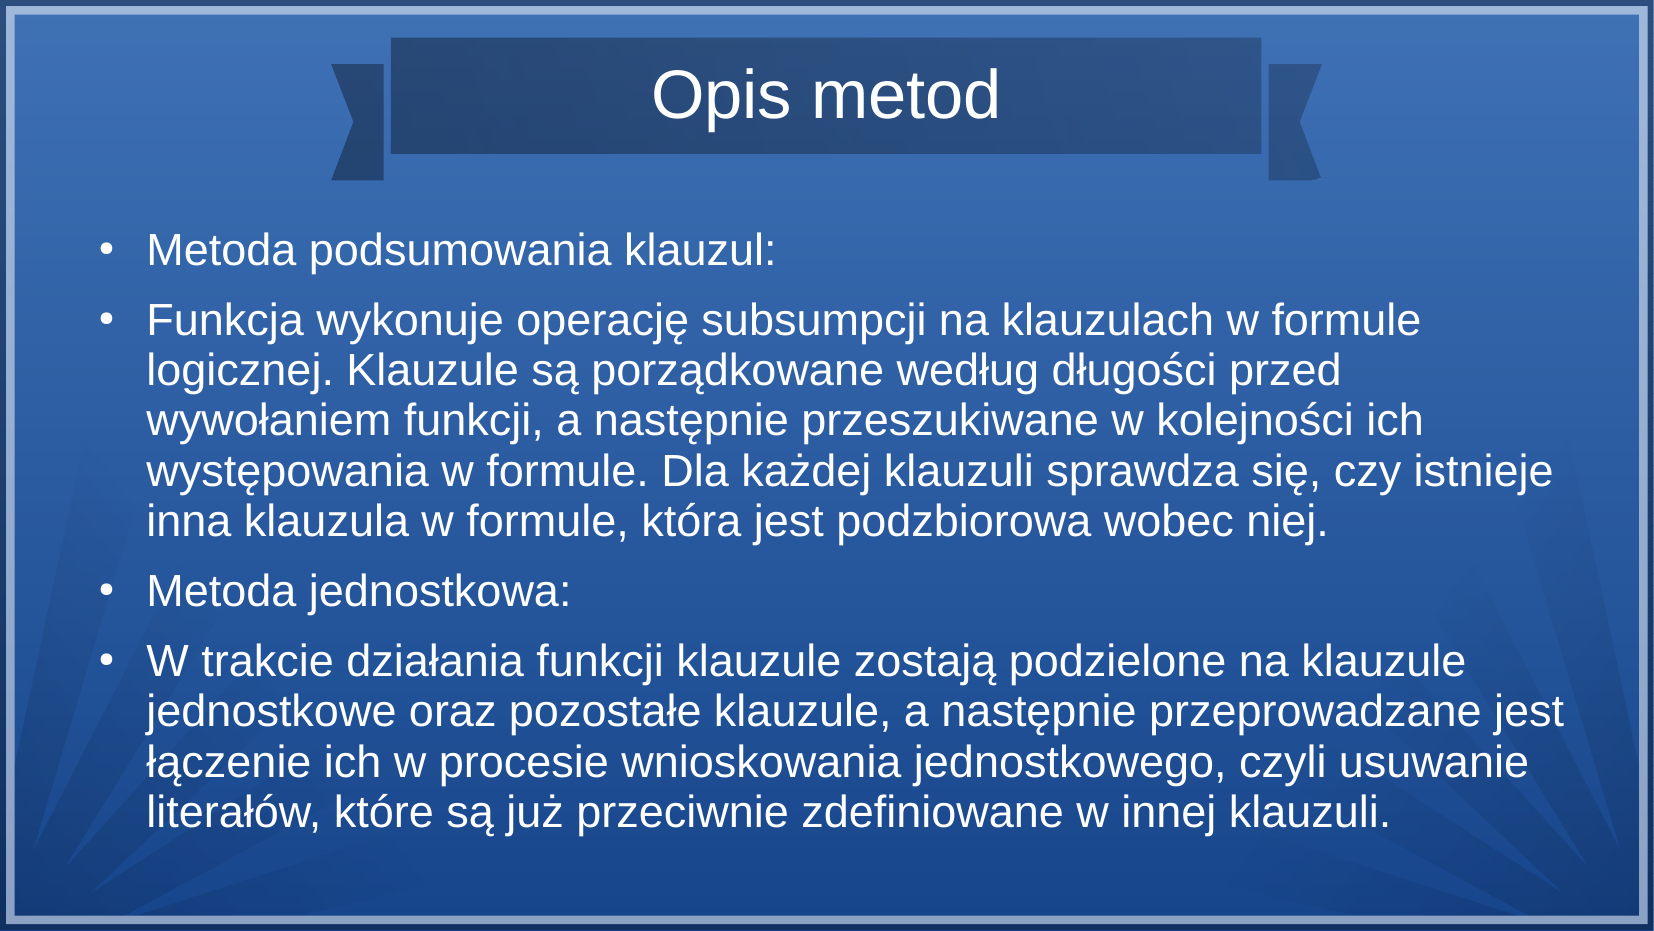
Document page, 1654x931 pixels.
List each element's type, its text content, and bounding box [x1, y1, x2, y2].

title Opis metod [389, 35, 1264, 154]
list Metoda podsumowania klauzul: Funkcja wykonuje operację subsumpcji na klauzulach w formule logicznej. Klauzule są porządkowane według długości przed wywołaniem funkcji, a następnie przeszukiwane w kolejności ich występowania w formule. Dla każdej klauzuli sprawdza się, czy istnieje inna klauzula w formule, która jest podzbiorowa wobec niej. Metoda jednostkowa: W trakcie działania funkcji klauzule zostają podzielone na klauzule jednostkowe oraz pozostałe klauzule, a następnie przeprowadzane jest łączenie ich w procesie wnioskowania jednostkowego, czyli usuwanie literałów, które są już przeciwnie zdefiniowane w innej klauzuli. [82, 224, 1571, 848]
